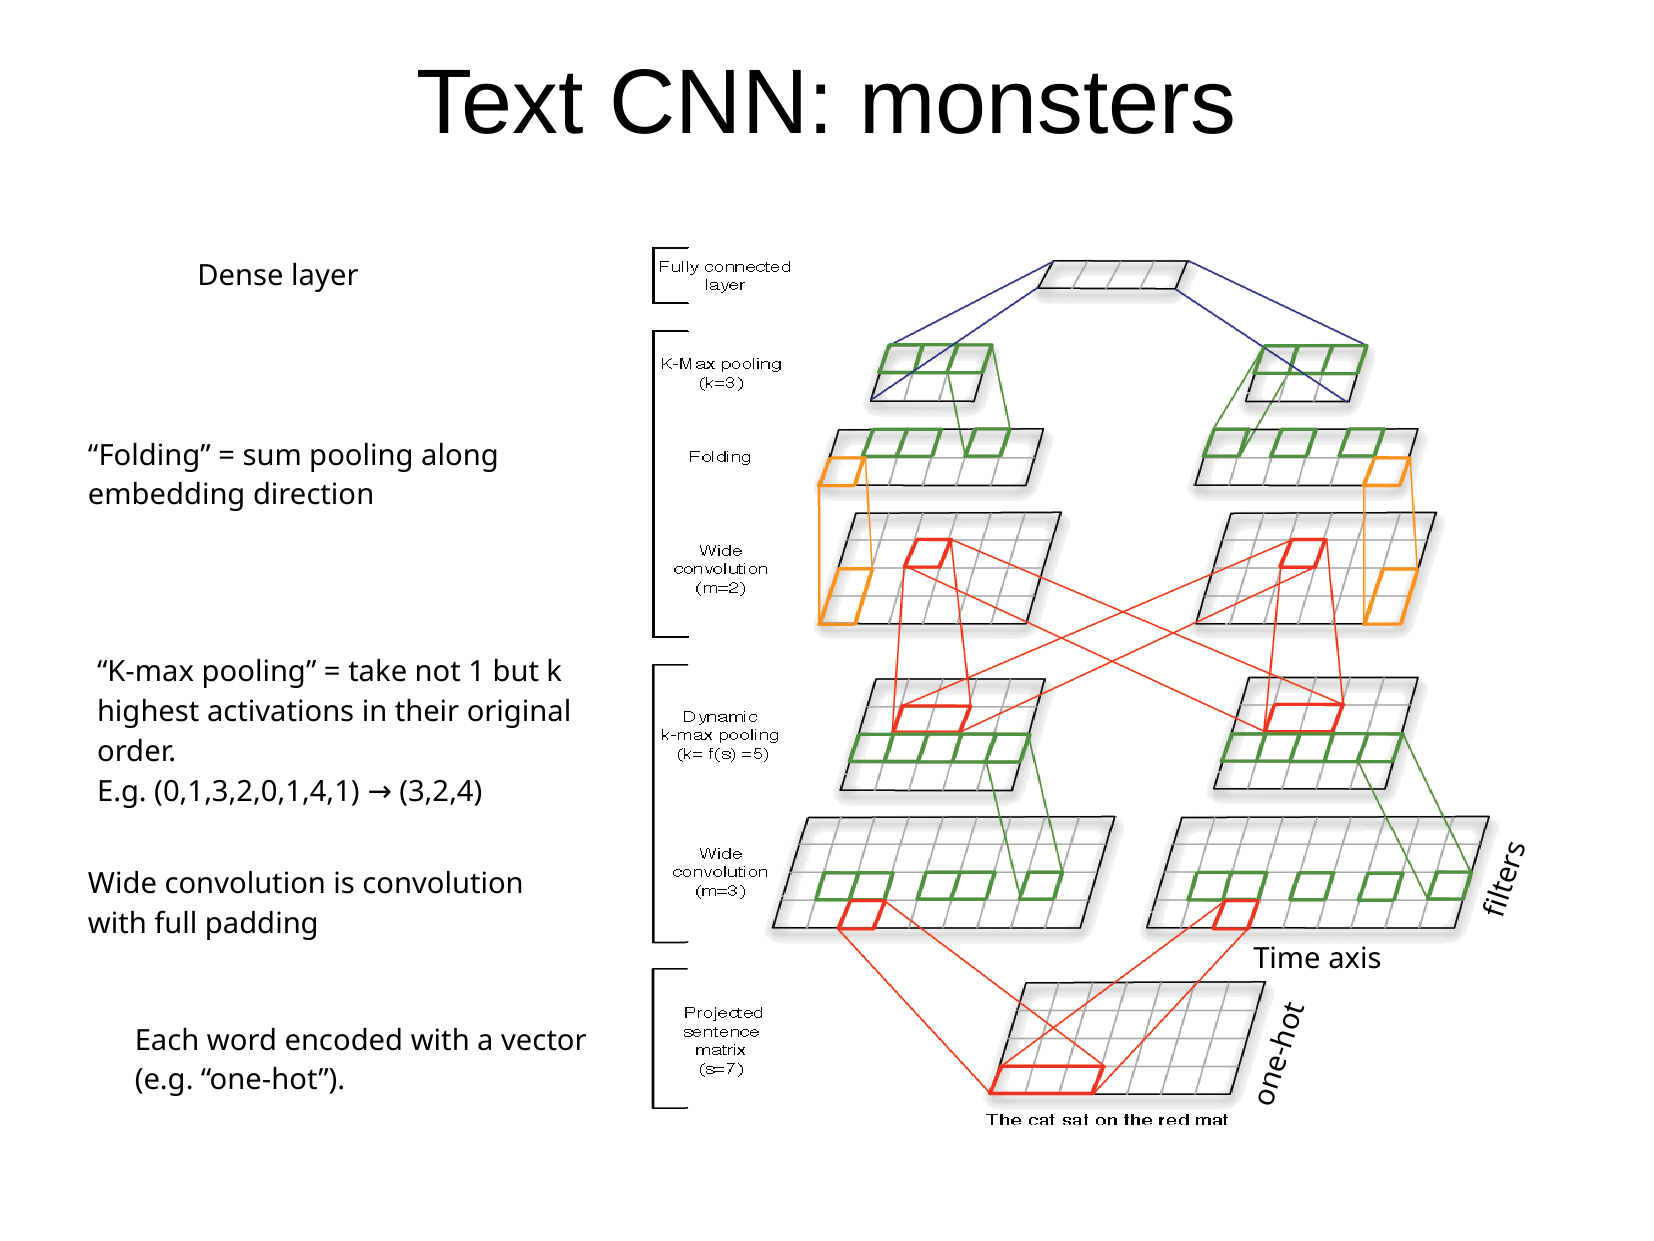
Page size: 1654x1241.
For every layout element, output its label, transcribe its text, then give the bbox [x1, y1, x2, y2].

text_box “Folding” = sum pooling along embedding direction [73, 426, 601, 511]
text_box Each word encoded with a vector (e.g. “one-hot”). [120, 1011, 620, 1130]
text_box “K-max pooling” = take not 1 but k highest activations in their original order. E.g. (0,1,3,2,0,1,4,1) → (3,2,4) [82, 643, 601, 796]
text_box Time axis [1238, 930, 1434, 980]
text_box filters [1460, 785, 1552, 937]
title Text CNN: monsters [82, 49, 1571, 257]
text_box Wide convolution is convolution with full padding [73, 855, 556, 939]
text_box one-hot [1230, 980, 1321, 1126]
picture [637, 237, 1503, 1126]
text_box Dense layer [182, 246, 392, 296]
